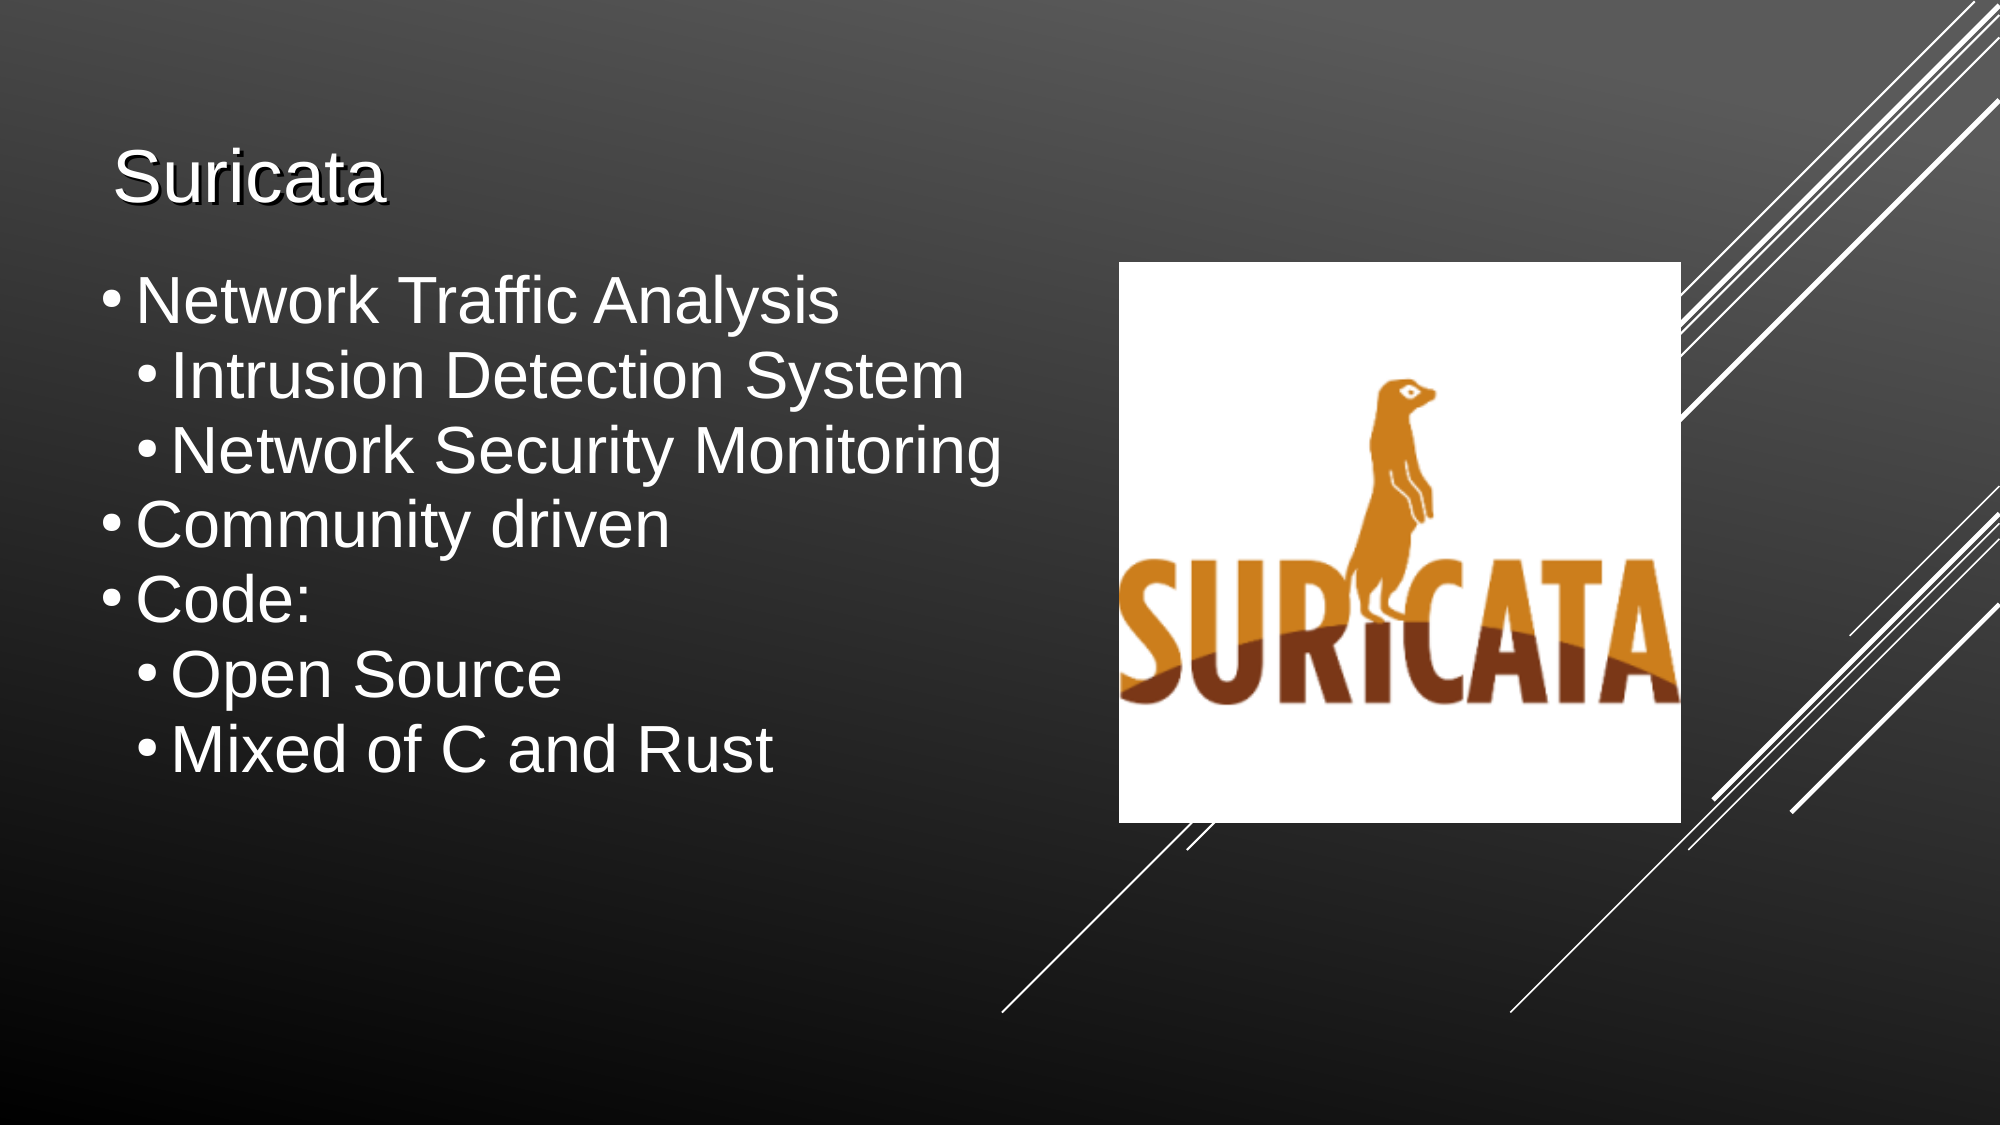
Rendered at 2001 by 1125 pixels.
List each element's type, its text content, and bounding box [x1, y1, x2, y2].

title Suricata [112, 112, 1621, 240]
picture [1119, 262, 1681, 823]
subtitle Network Traffic Analysis Intrusion Detection System Network Security Monitoring Community driven Code: Open Source Mixed of C and Rust [99, 263, 1900, 916]
